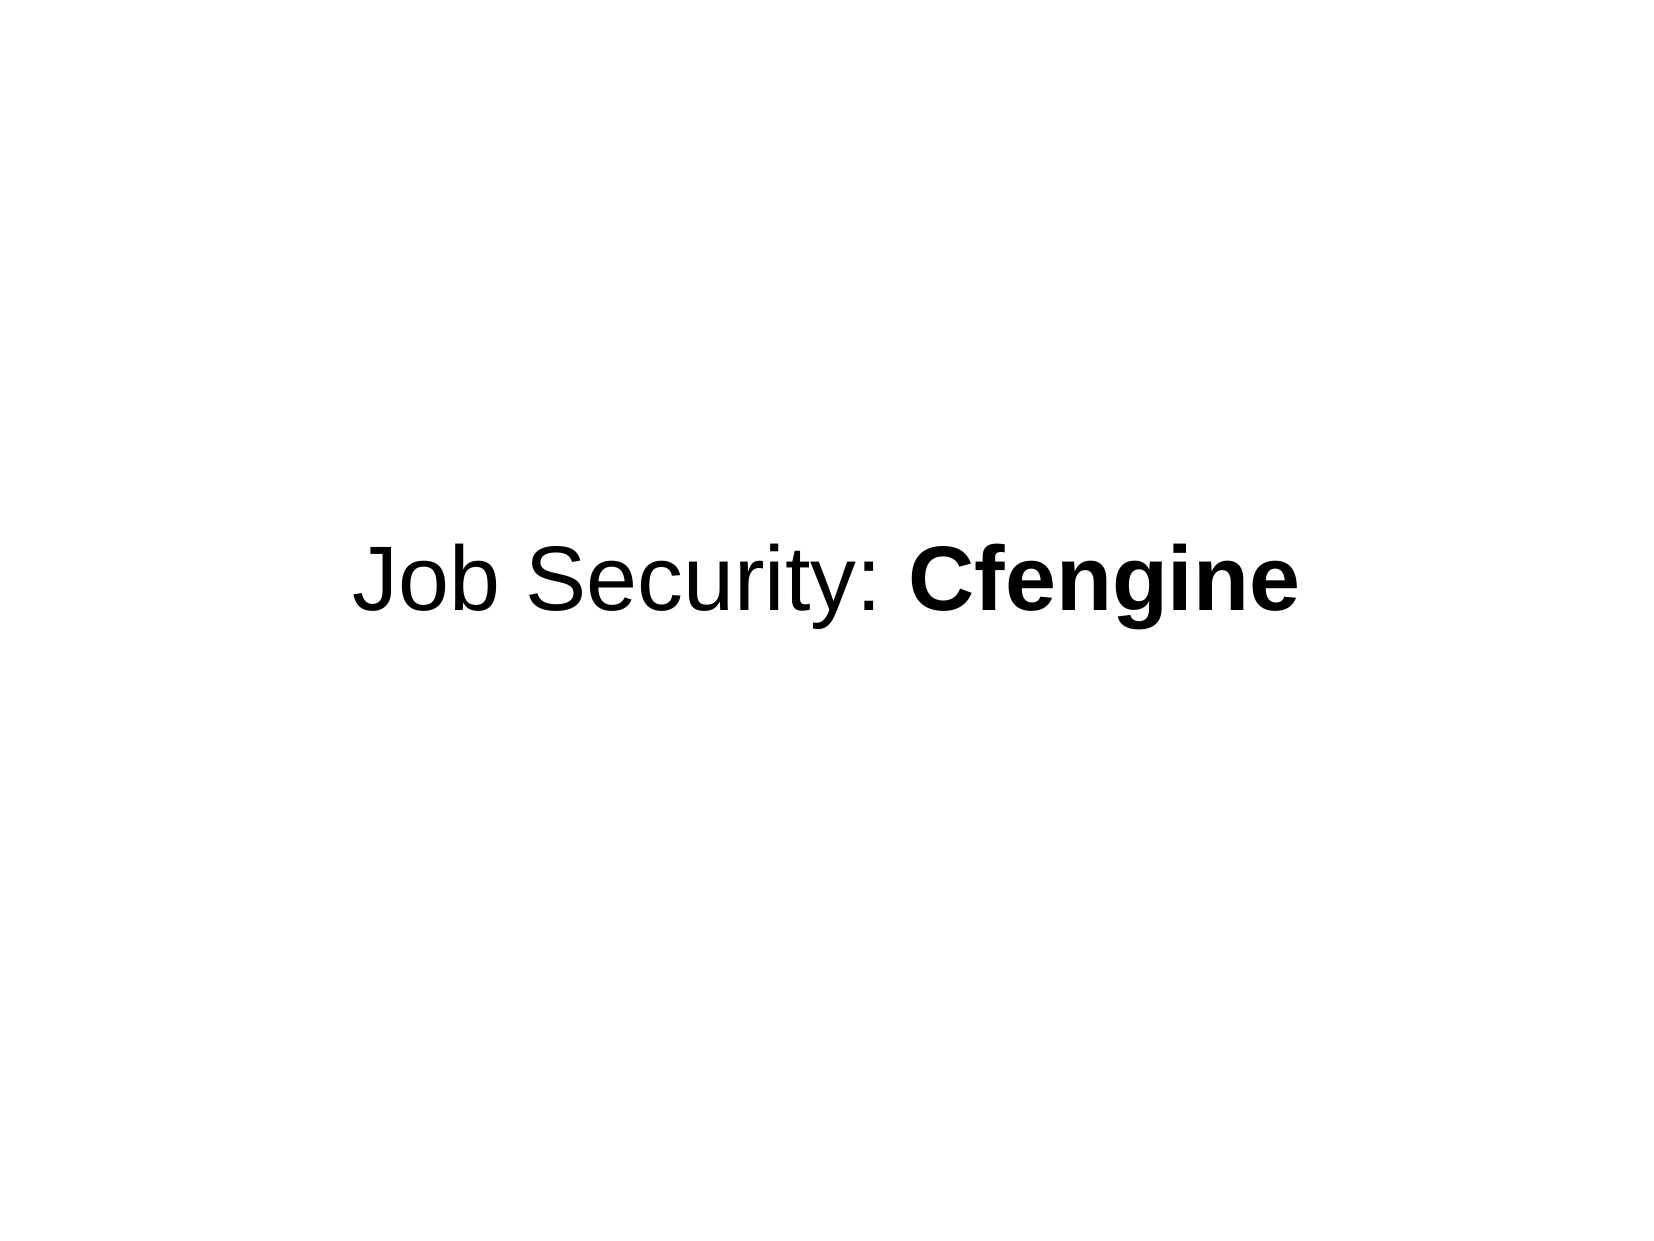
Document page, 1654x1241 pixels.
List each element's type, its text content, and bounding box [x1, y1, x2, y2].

subtitle Job Security: Cfengine [82, 49, 1571, 1109]
